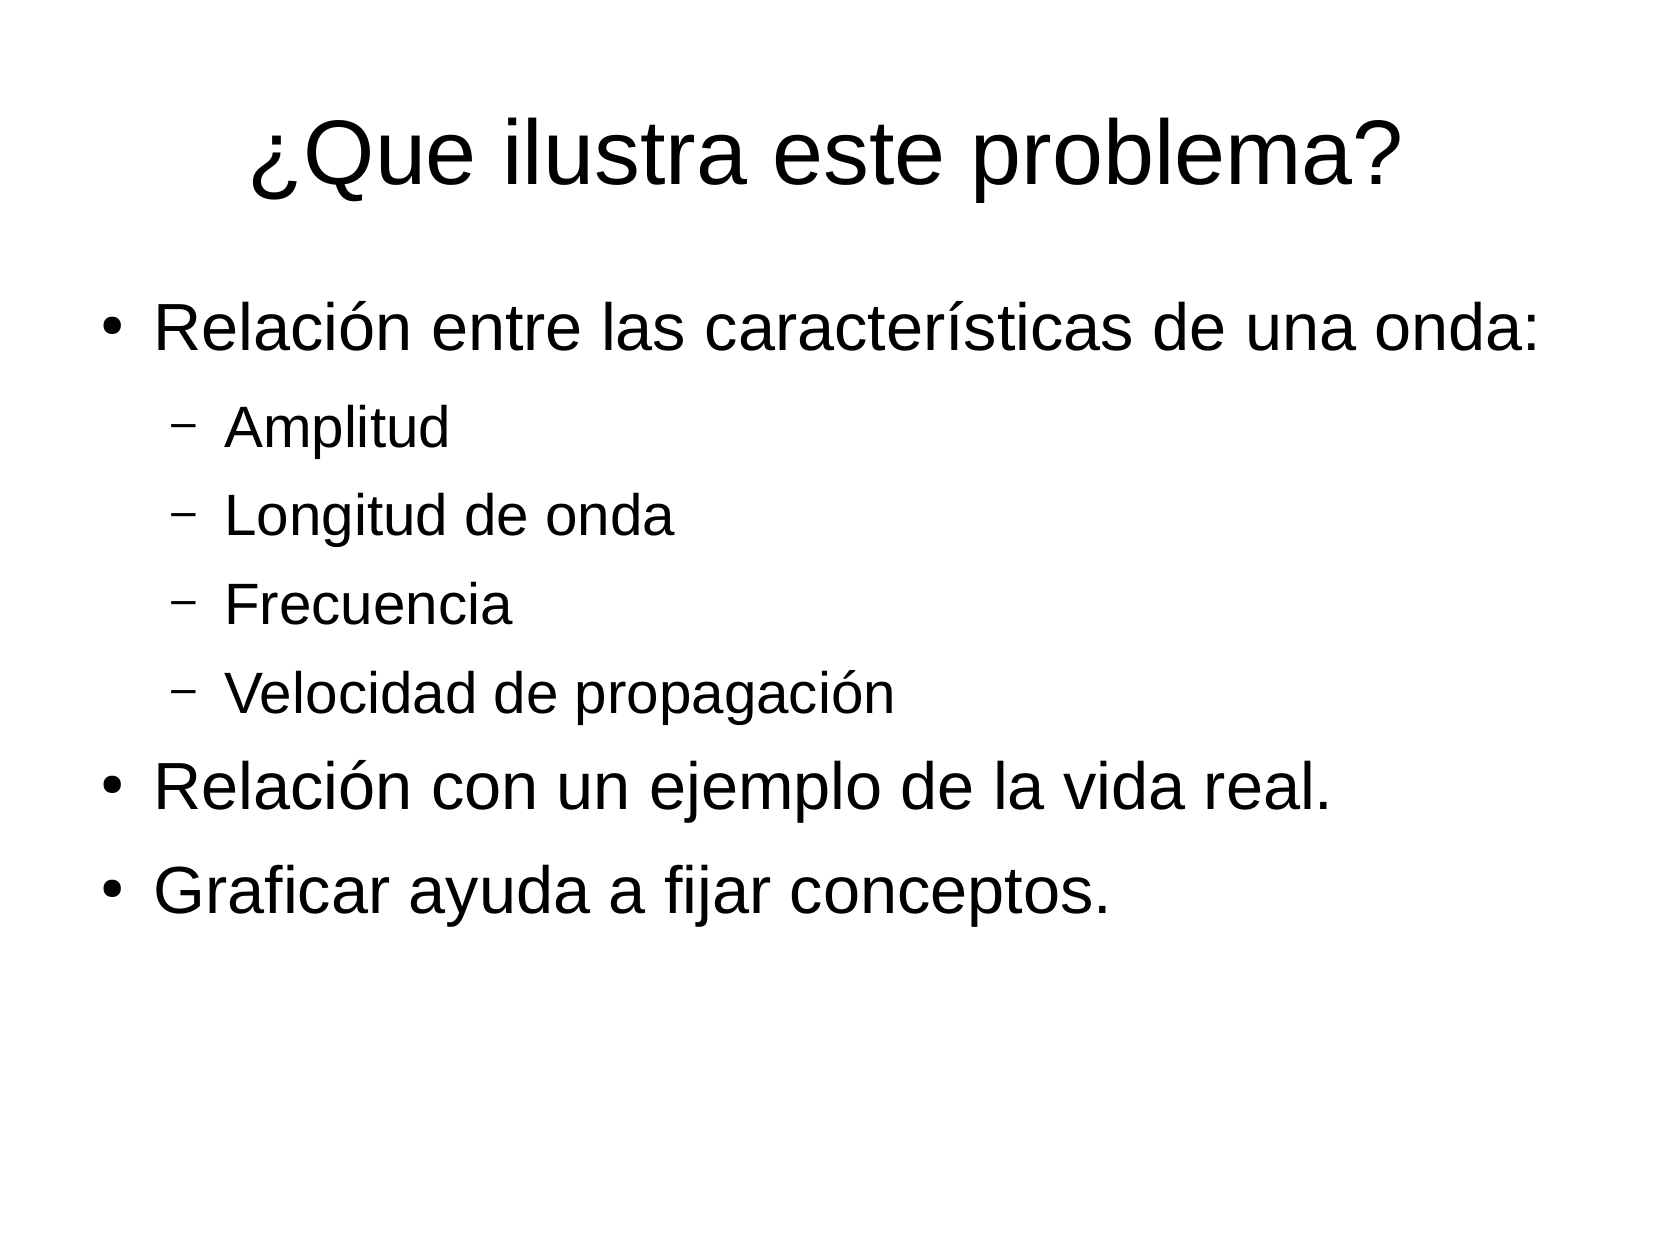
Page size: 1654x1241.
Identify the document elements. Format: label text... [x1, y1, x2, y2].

list Relación entre las características de una onda: Amplitud Longitud de onda Frecuencia Velocidad de propagación Relación con un ejemplo de la vida real. Graficar ayuda a fijar conceptos. [82, 290, 1571, 1010]
title ¿Que ilustra este problema? [82, 49, 1571, 257]
